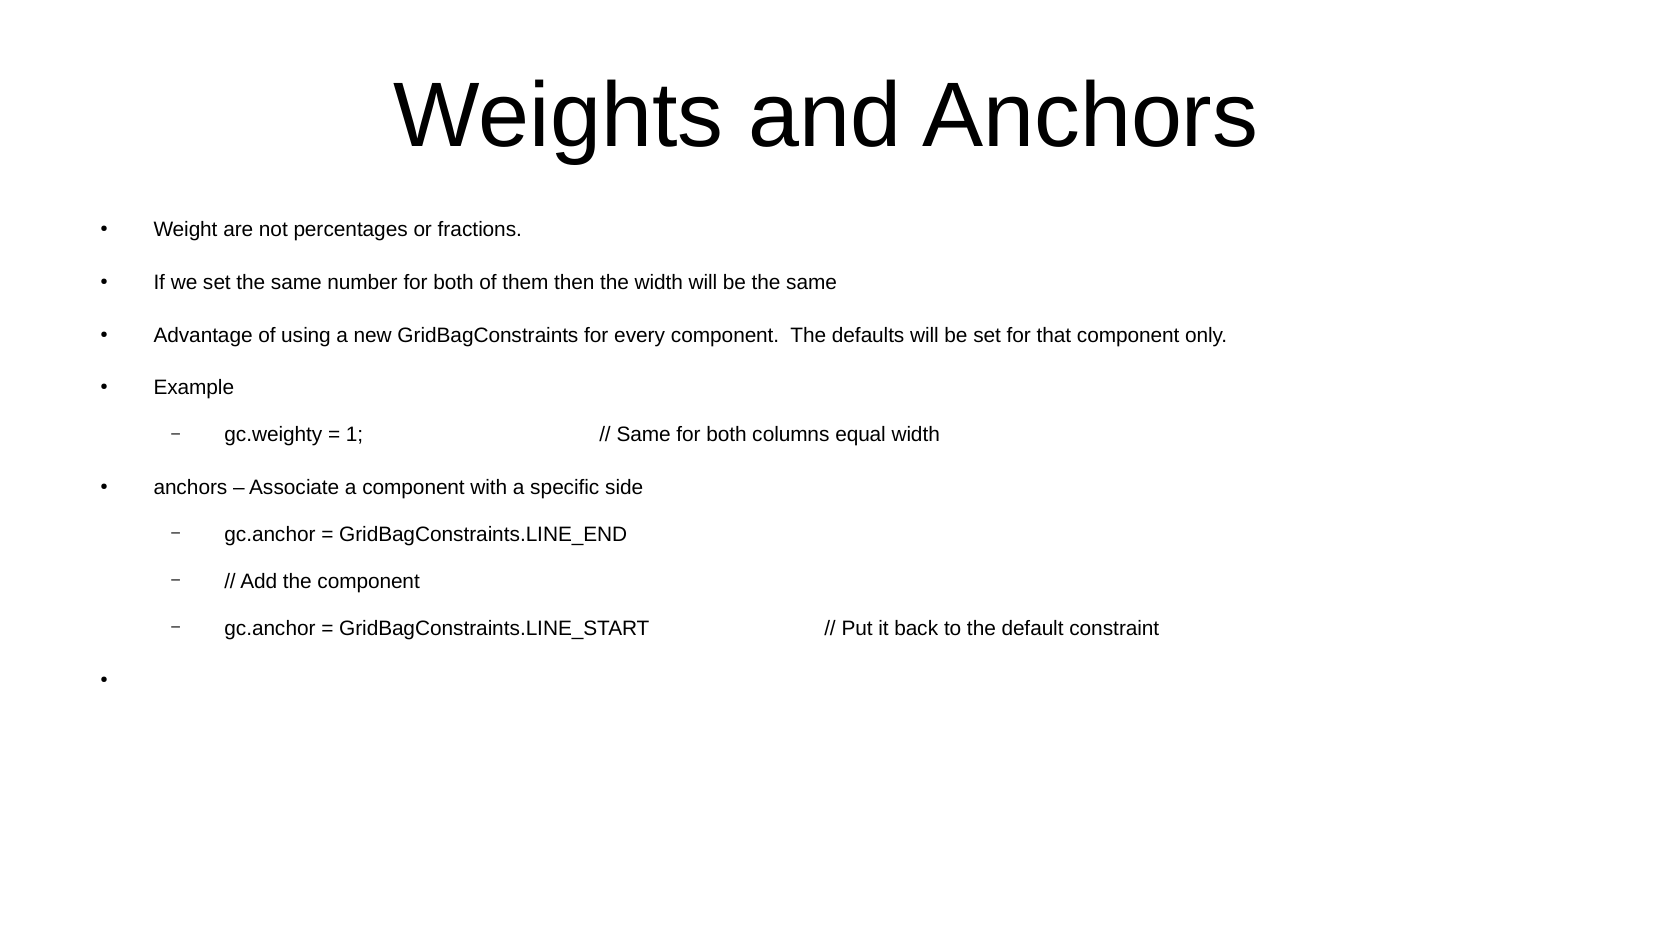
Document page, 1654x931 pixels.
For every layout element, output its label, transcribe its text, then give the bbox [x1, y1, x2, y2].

title Weights and Anchors [82, 37, 1571, 193]
list Weight are not percentages or fractions. If we set the same number for both of them then the width will be the same Advantage of using a new GridBagConstraints for every component. The defaults will be set for that component only. Example gc.weighty = 1; // Same for both columns equal width anchors – Associate a component with a specific side gc.anchor = GridBagConstraints.LINE_END // Add the component gc.anchor = GridBagConstraints.LINE_START // Put it back to the default constraint [82, 217, 1621, 916]
